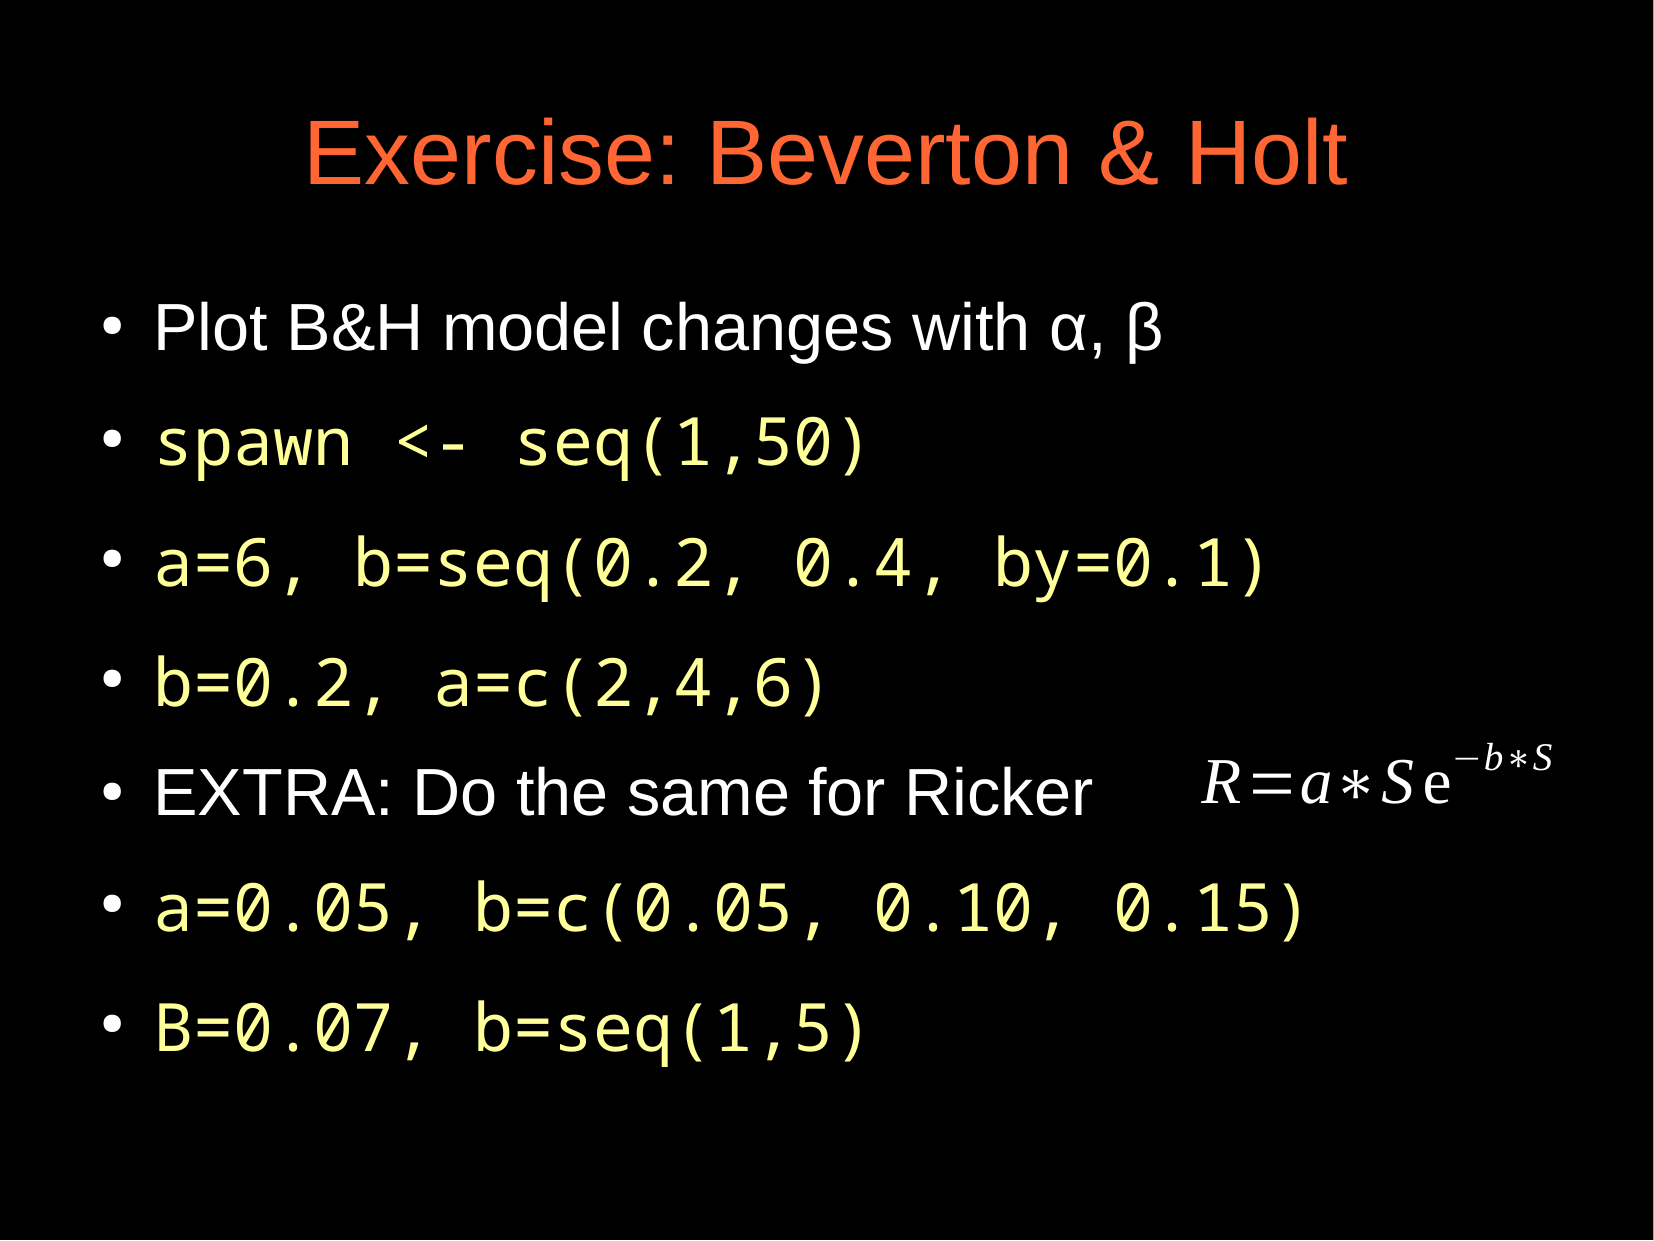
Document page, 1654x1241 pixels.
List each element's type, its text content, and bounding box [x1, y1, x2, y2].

title Exercise: Beverton & Holt [82, 49, 1571, 257]
chart [1181, 738, 1570, 820]
list Plot B&H model changes with α, β spawn <- seq(1,50) a=6, b=seq(0.2, 0.4, by=0.1) b=0.2, a=c(2,4,6) EXTRA: Do the same for Ricker a=0.05, b=c(0.05, 0.10, 0.15) B=0.07, b=seq(1,5) [82, 290, 1571, 1109]
